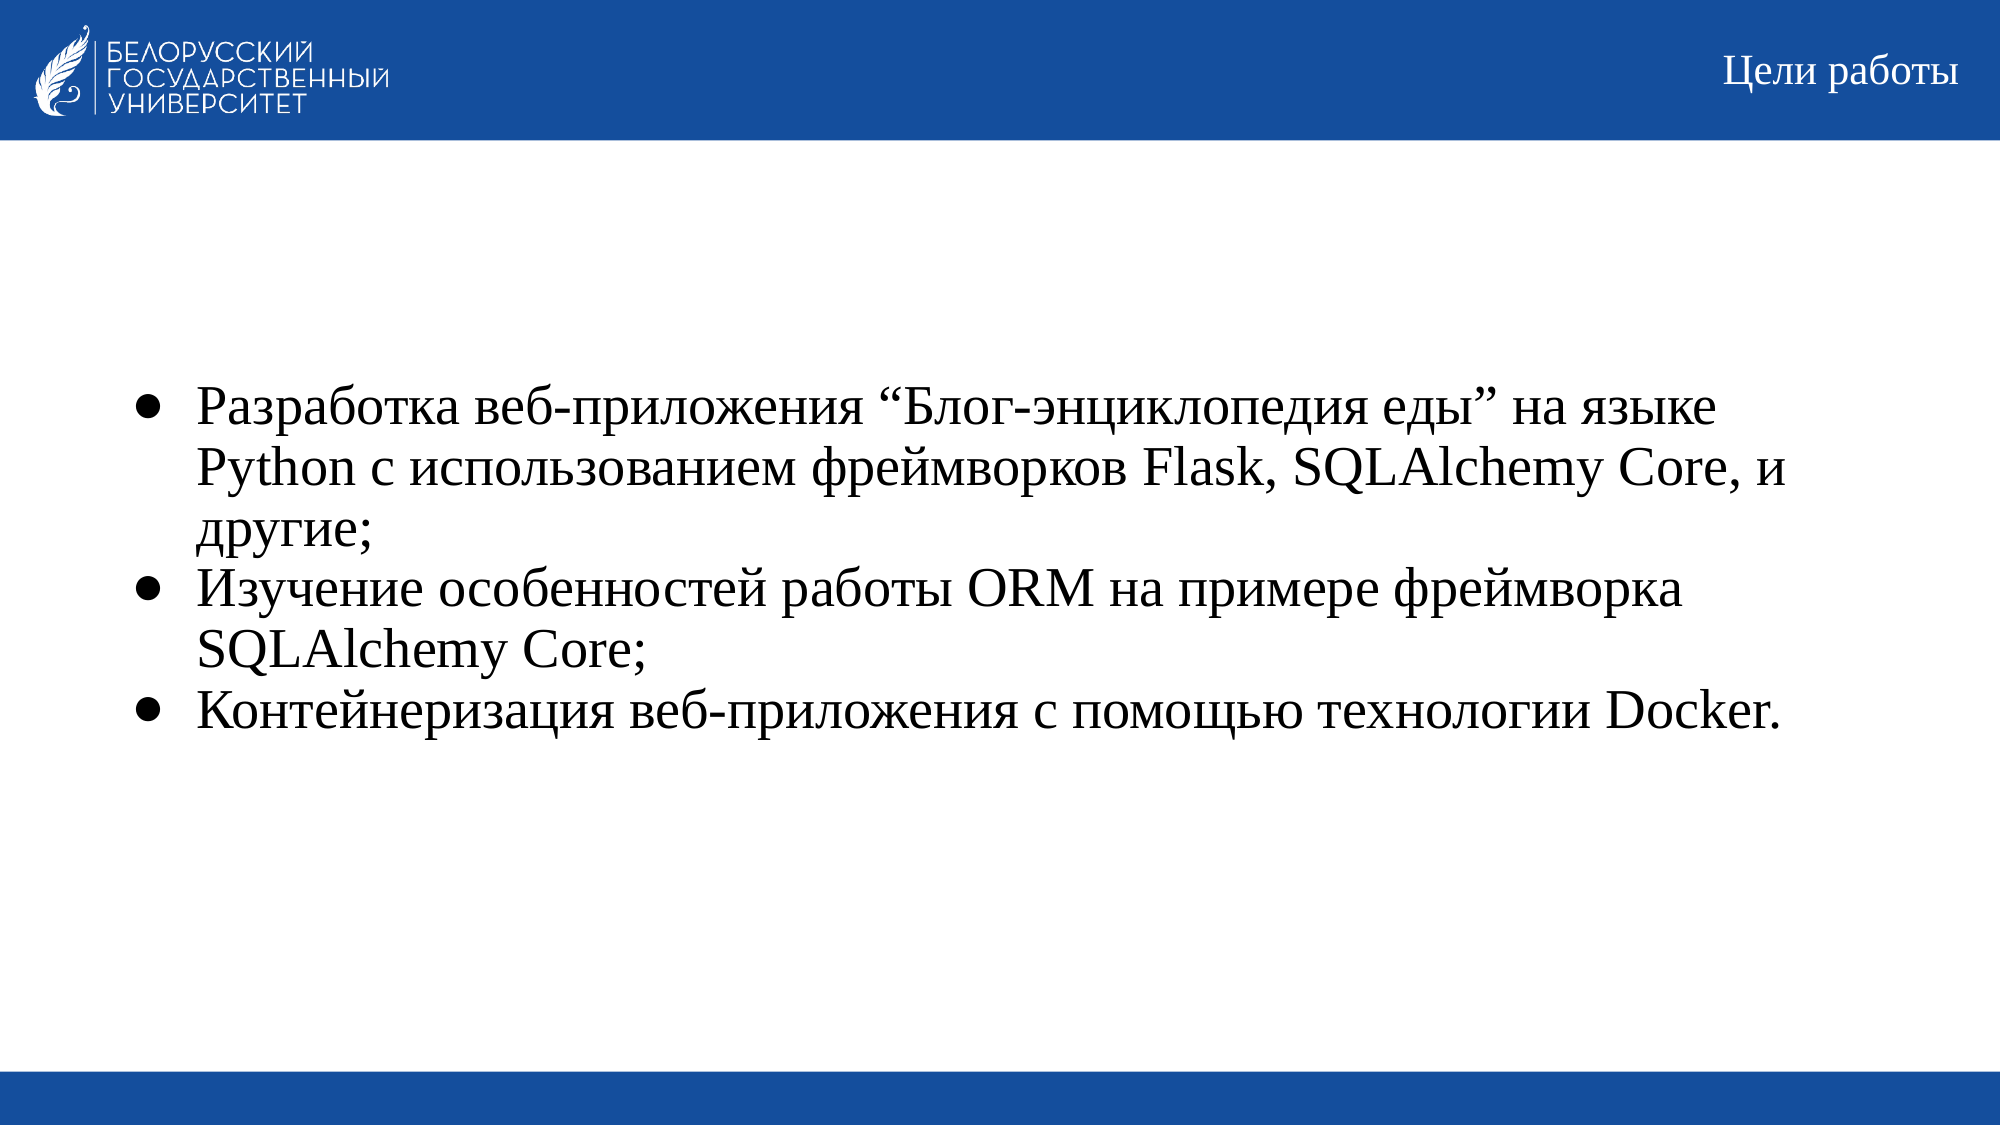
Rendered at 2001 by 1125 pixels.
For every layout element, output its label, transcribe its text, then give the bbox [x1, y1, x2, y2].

list Разработка веб-приложения “Блог-энциклопедия еды” на языке Python с использованием фреймворков Flask, SQLAlchemy Core, и другие; Изучение особенностей работы ORM на примере фреймворка SQLAlchemy Core; Контейнеризация веб-приложения с помощью технологии Docker. [106, 368, 1894, 757]
picture [33, 25, 388, 116]
title Цели работы [537, 6, 1975, 134]
